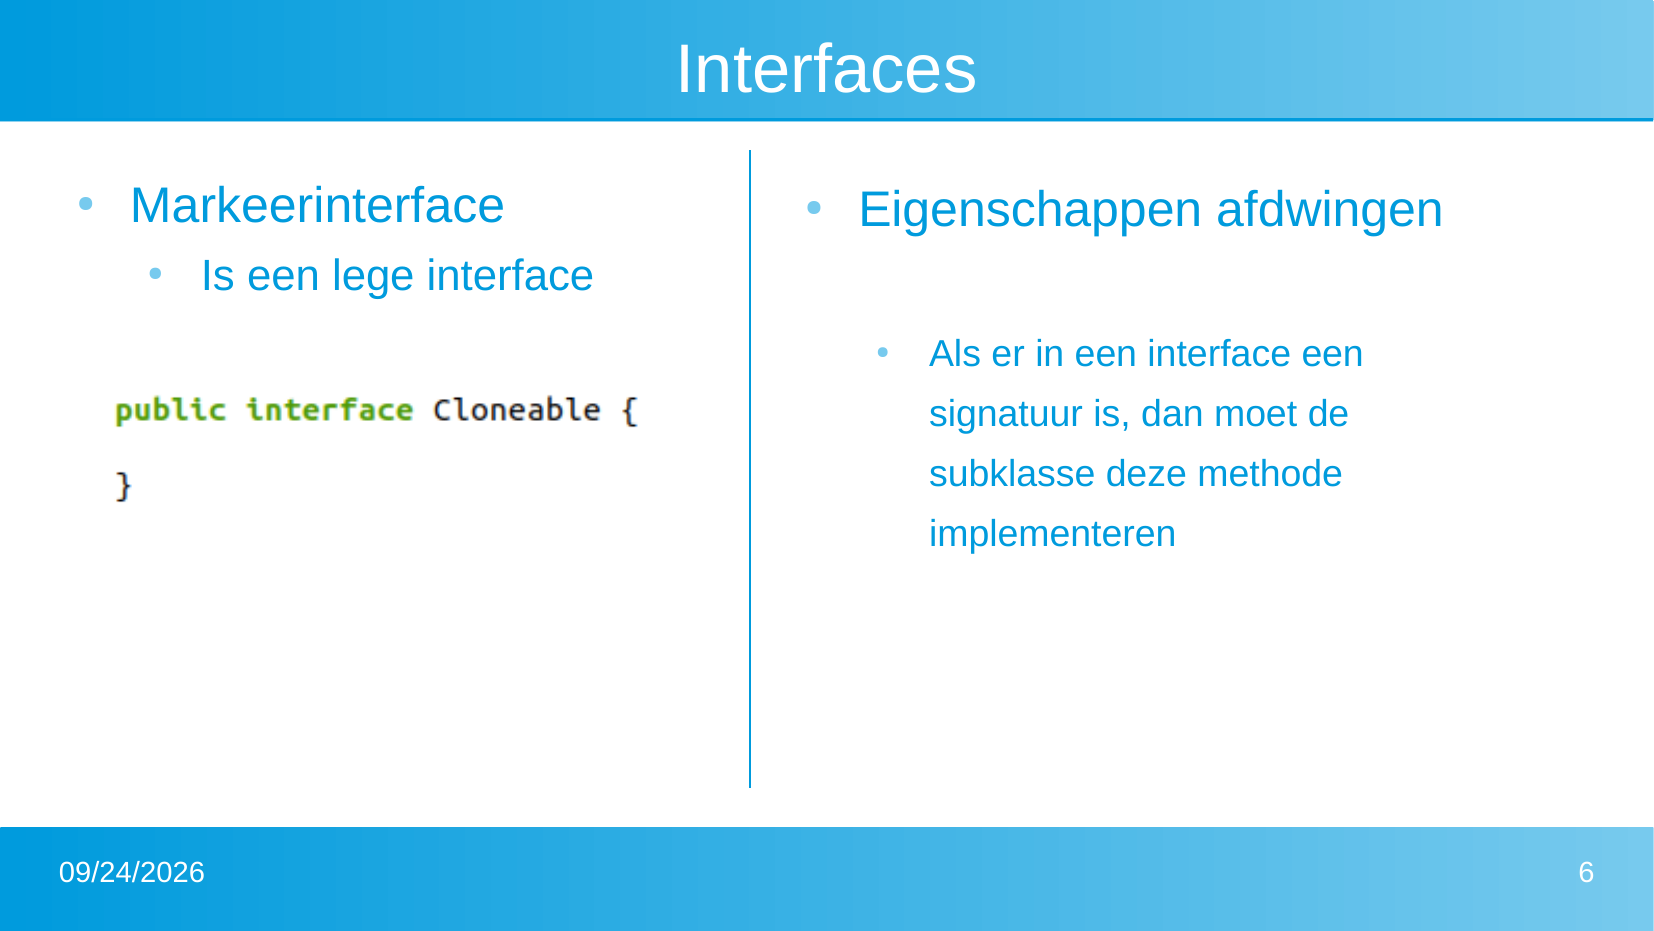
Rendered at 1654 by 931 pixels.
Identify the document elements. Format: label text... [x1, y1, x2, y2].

title Interfaces [59, 29, 1595, 108]
list Markeerinterface Is een lege interface [59, 177, 713, 768]
picture [82, 373, 671, 526]
list Eigenschappen afdwingen Als er in een interface een signatuur is, dan moet de subklasse deze methode implementeren [787, 181, 1538, 773]
